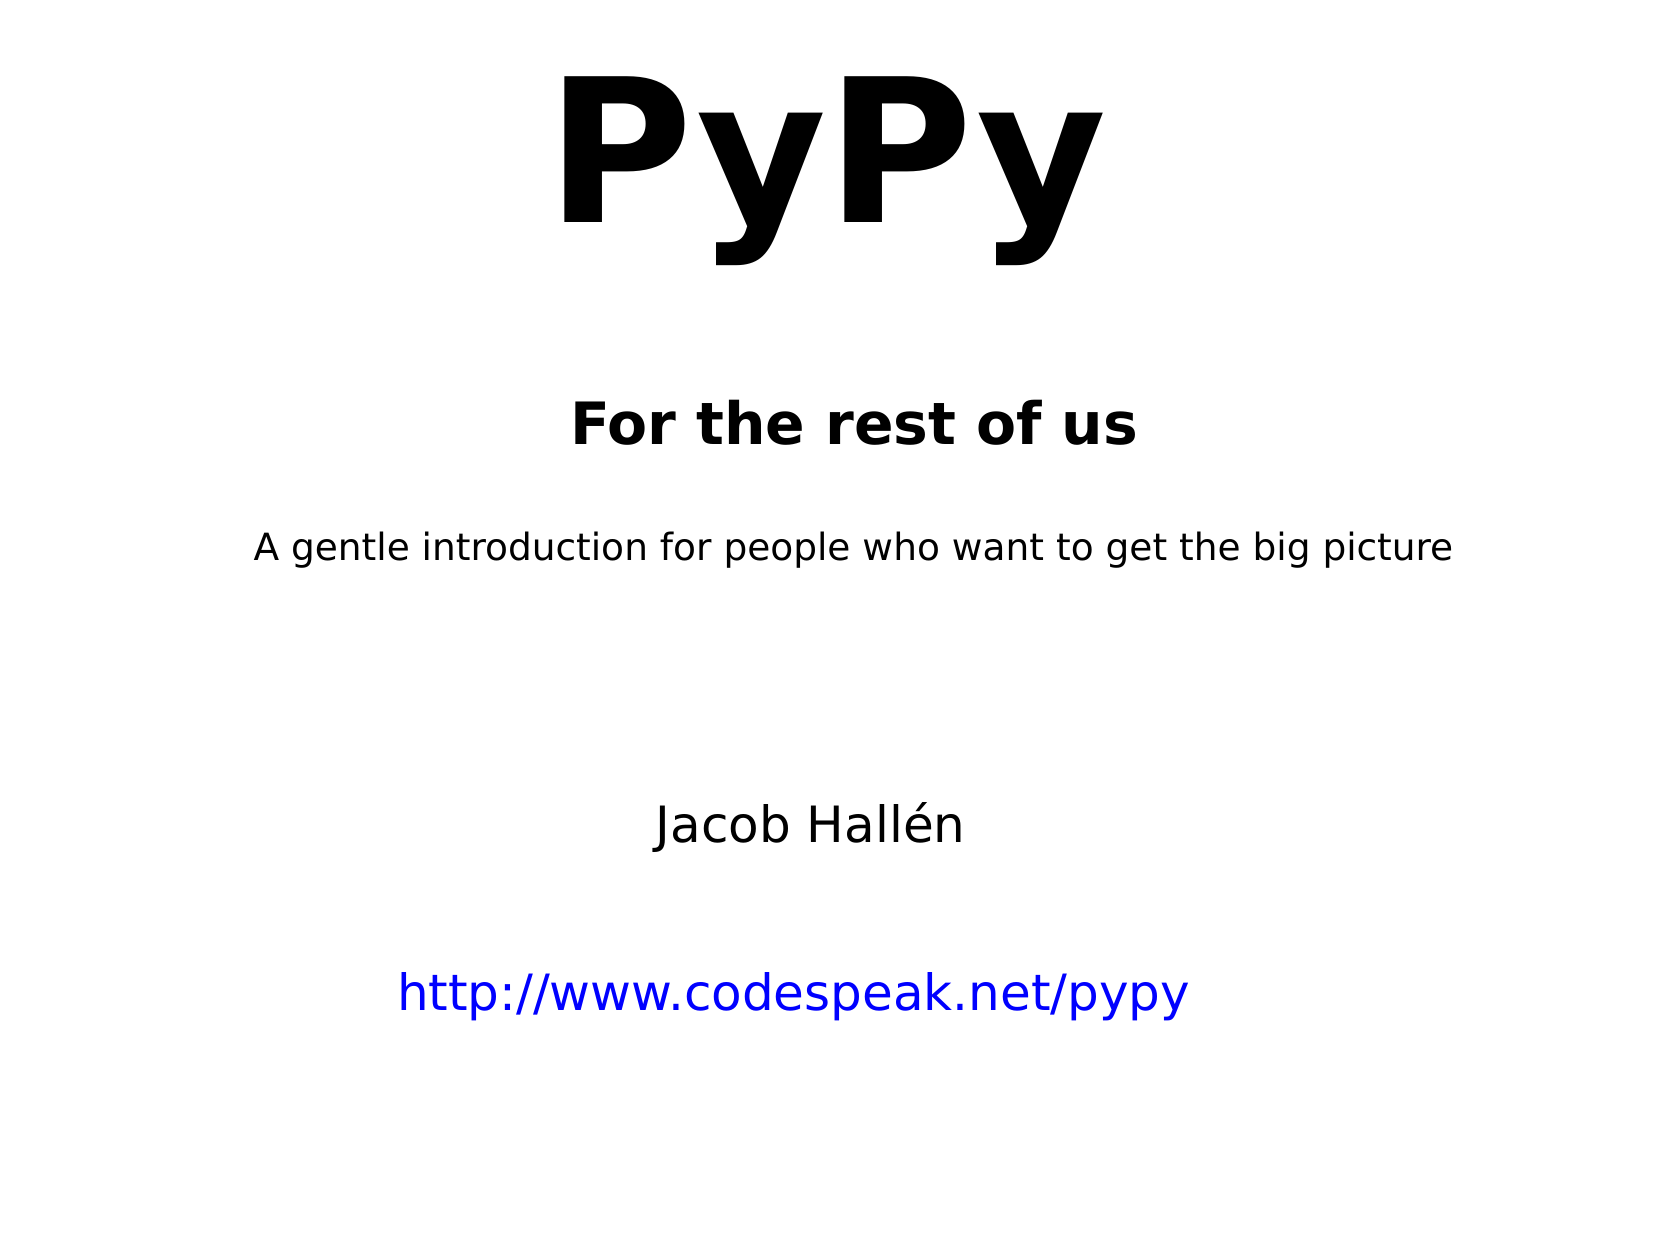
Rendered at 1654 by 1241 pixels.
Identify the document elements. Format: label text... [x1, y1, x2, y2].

text_box Jacob Hallén [641, 788, 981, 863]
text_box http://www.codespeak.net/pypy [382, 956, 1293, 1030]
text_box For the rest of us A gentle introduction for people who want to get the big picture [238, 383, 1470, 703]
title PyPy [82, 36, 1571, 270]
